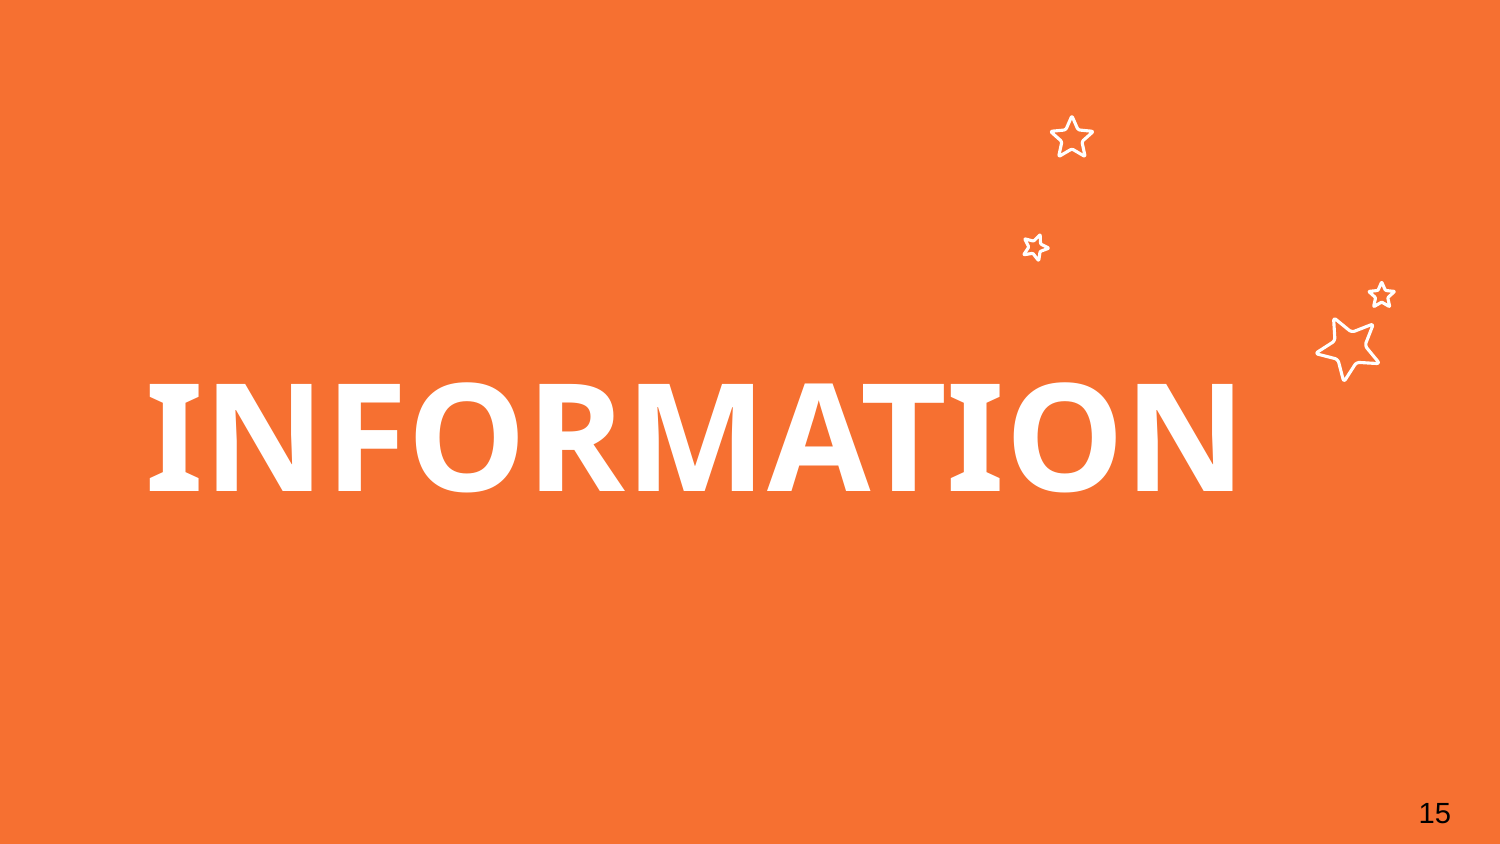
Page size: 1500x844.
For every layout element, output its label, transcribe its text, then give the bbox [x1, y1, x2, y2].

slide_number <number> [1403, 779, 1494, 844]
title INFORMATION [130, 326, 1370, 518]
